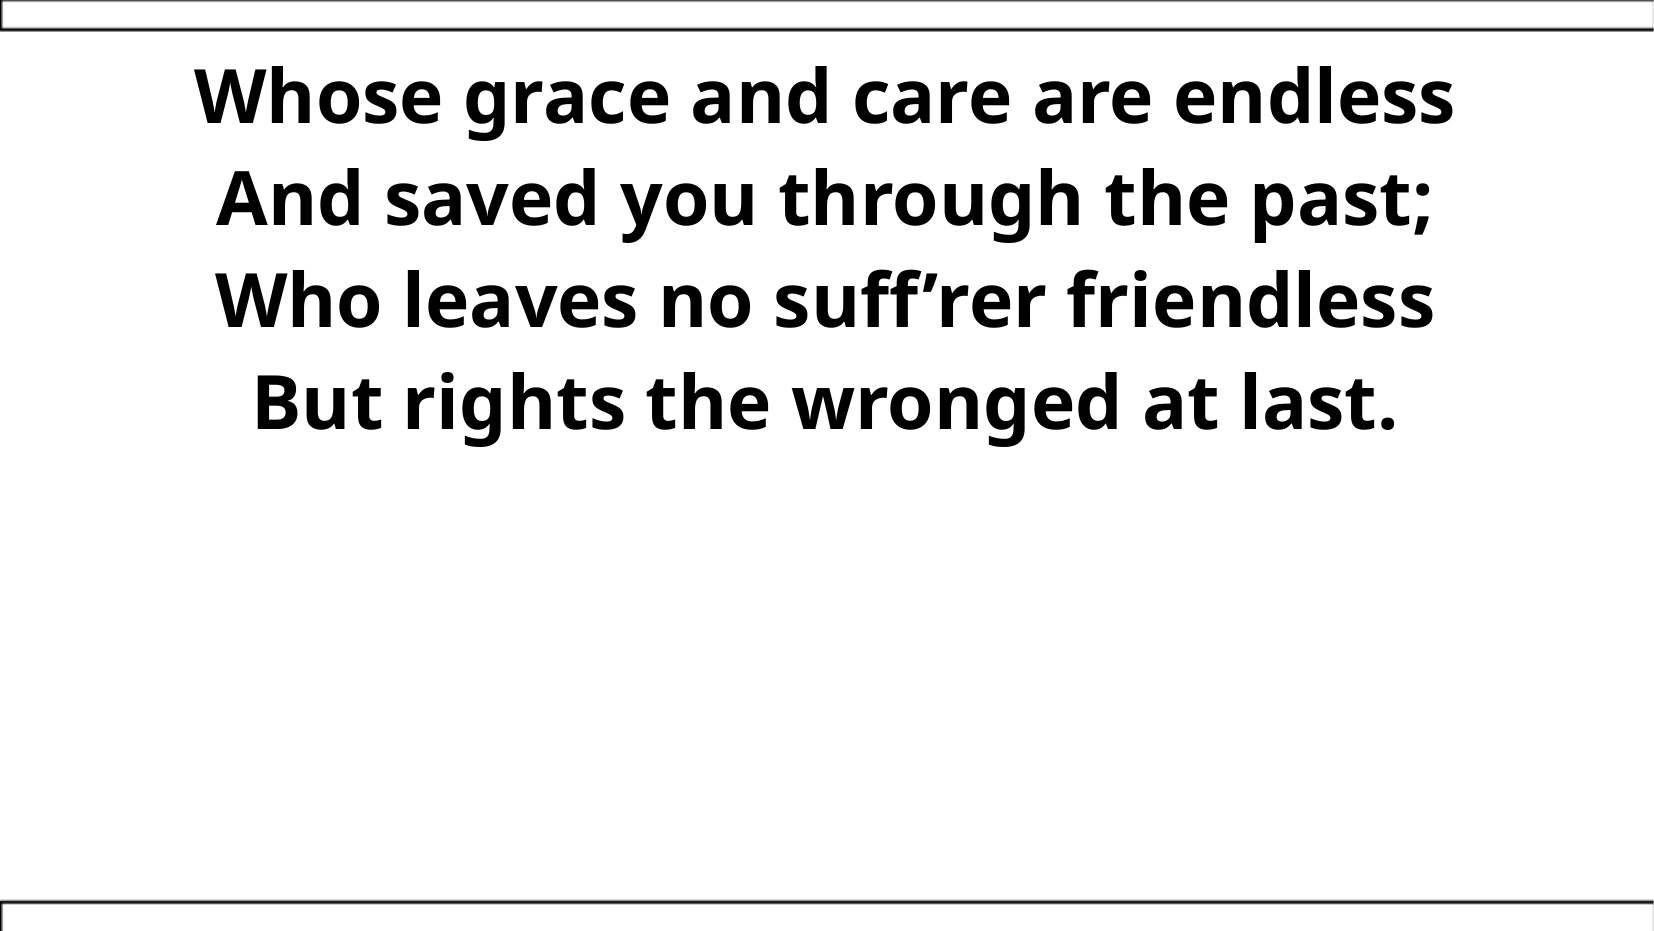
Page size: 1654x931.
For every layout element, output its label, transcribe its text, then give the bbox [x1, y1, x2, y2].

picture [0, 0, 1654, 931]
text_box Whose grace and care are endless And saved you through the past; Who leaves no suff’rer friendless But rights the wronged at last. [98, 35, 1554, 450]
